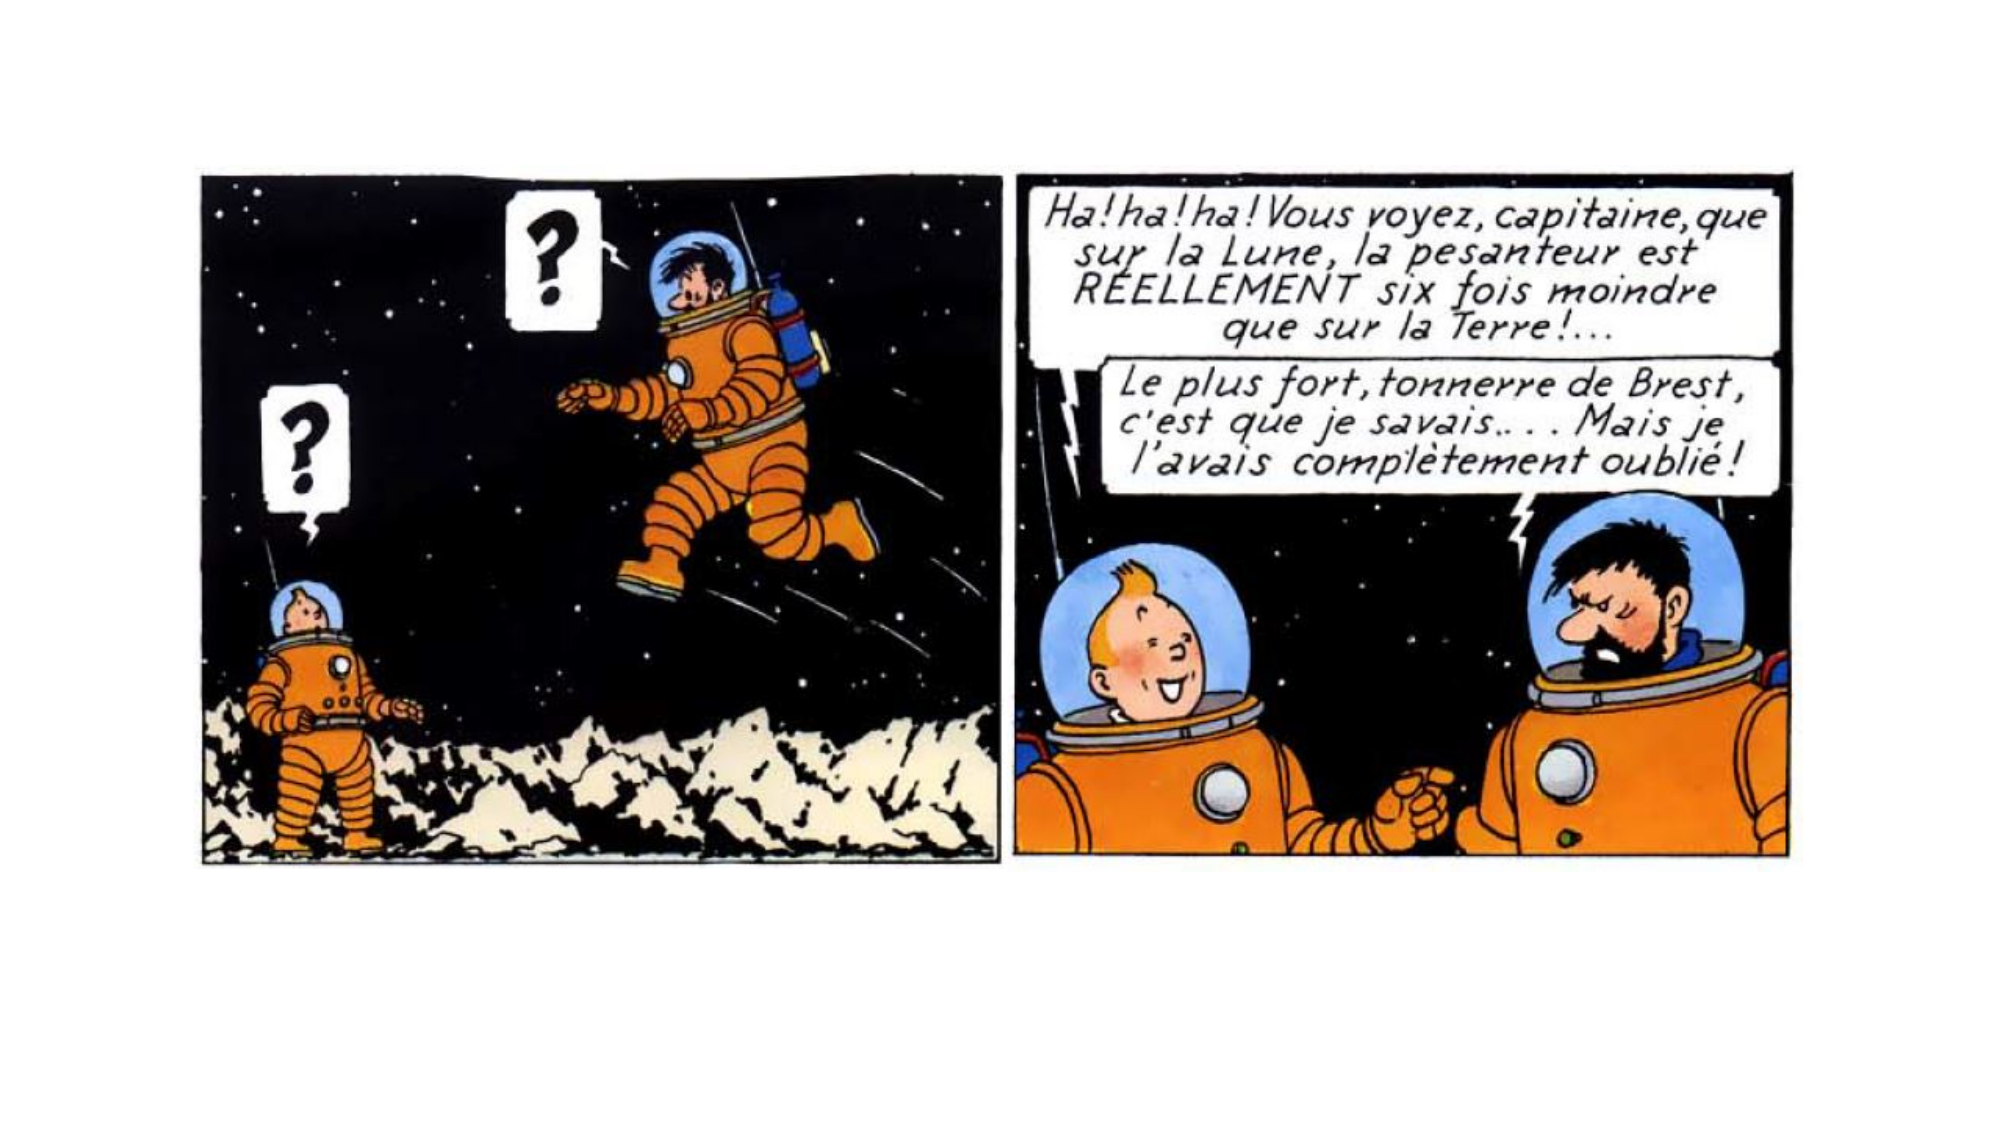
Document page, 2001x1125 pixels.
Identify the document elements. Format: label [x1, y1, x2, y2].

picture [193, 165, 1803, 872]
